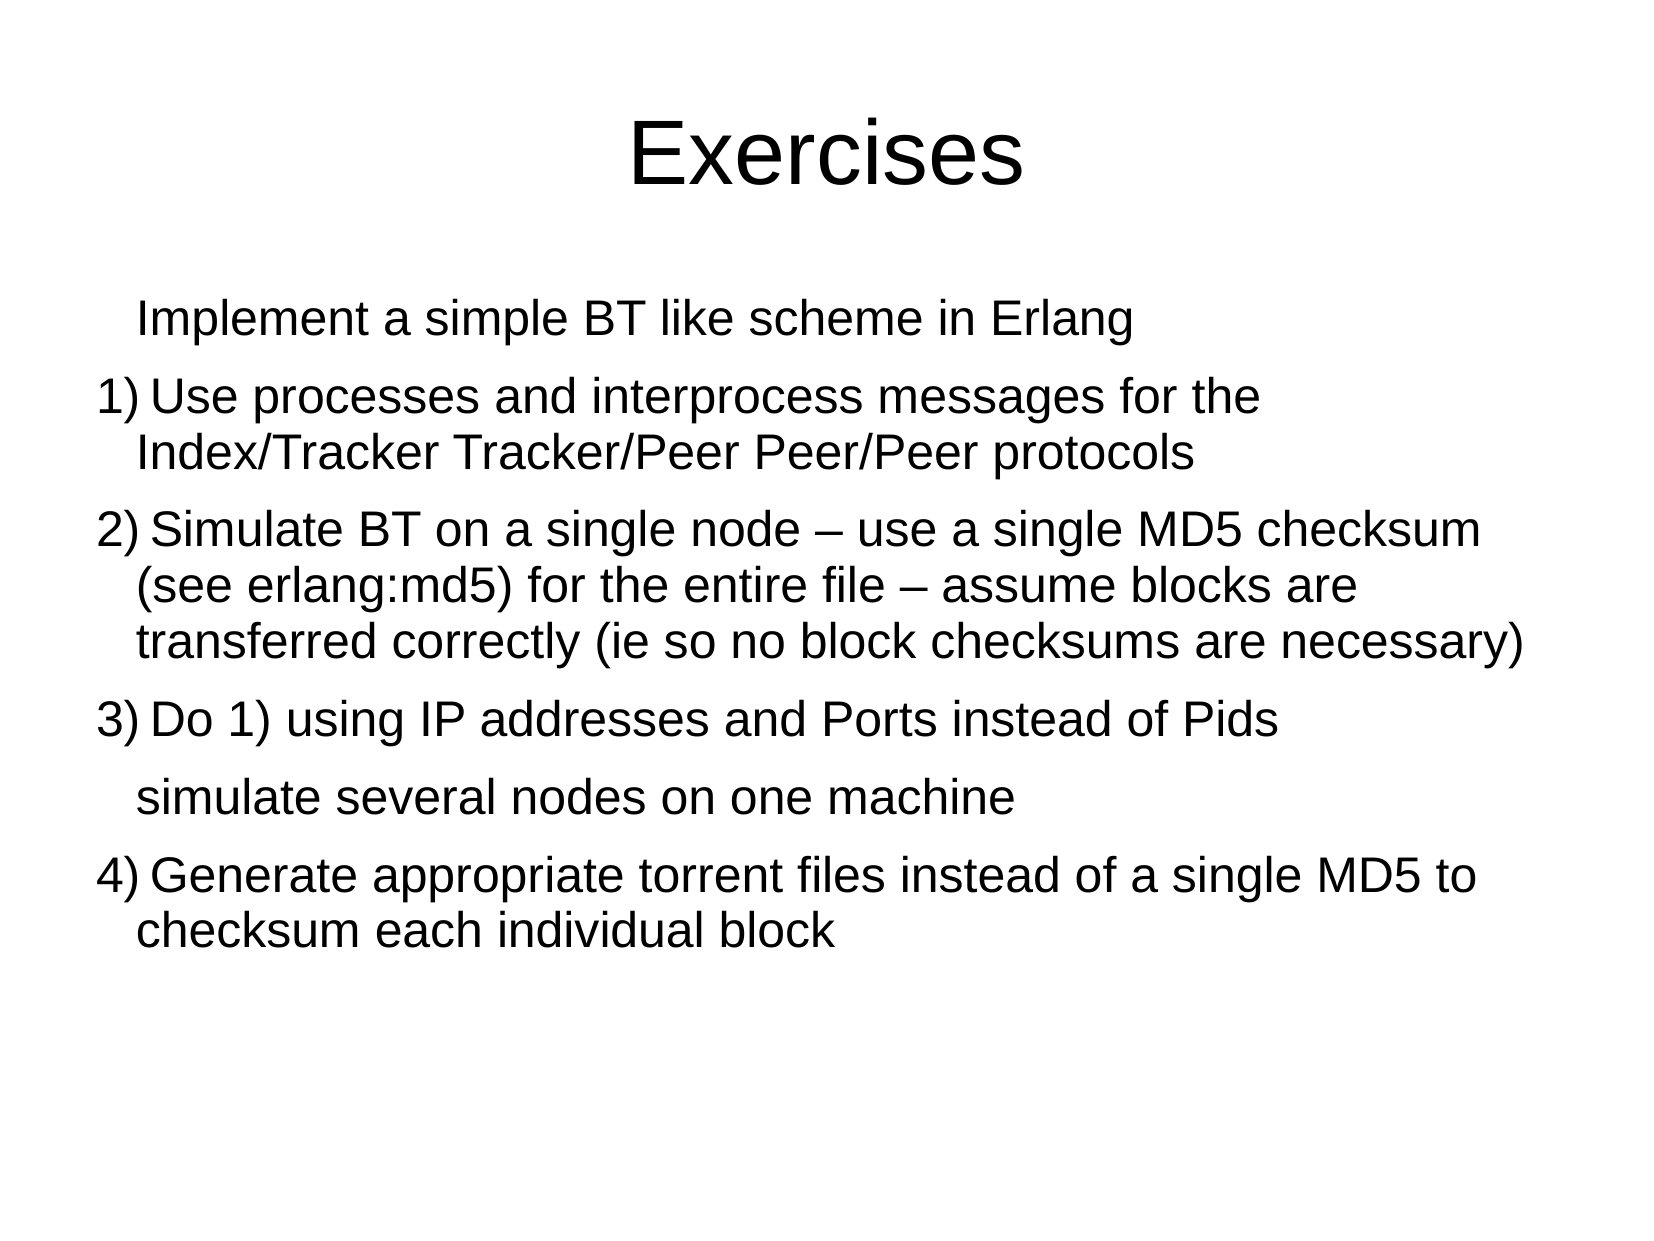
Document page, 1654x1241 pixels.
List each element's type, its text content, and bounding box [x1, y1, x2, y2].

list Implement a simple BT like scheme in Erlang Use processes and interprocess messages for the Index/Tracker Tracker/Peer Peer/Peer protocols Simulate BT on a single node – use a single MD5 checksum (see erlang:md5) for the entire file – assume blocks are transferred correctly (ie so no block checksums are necessary) Do 1) using IP addresses and Ports instead of Pids simulate several nodes on one machine Generate appropriate torrent files instead of a single MD5 to checksum each individual block [82, 290, 1571, 1010]
title Exercises [82, 49, 1571, 257]
